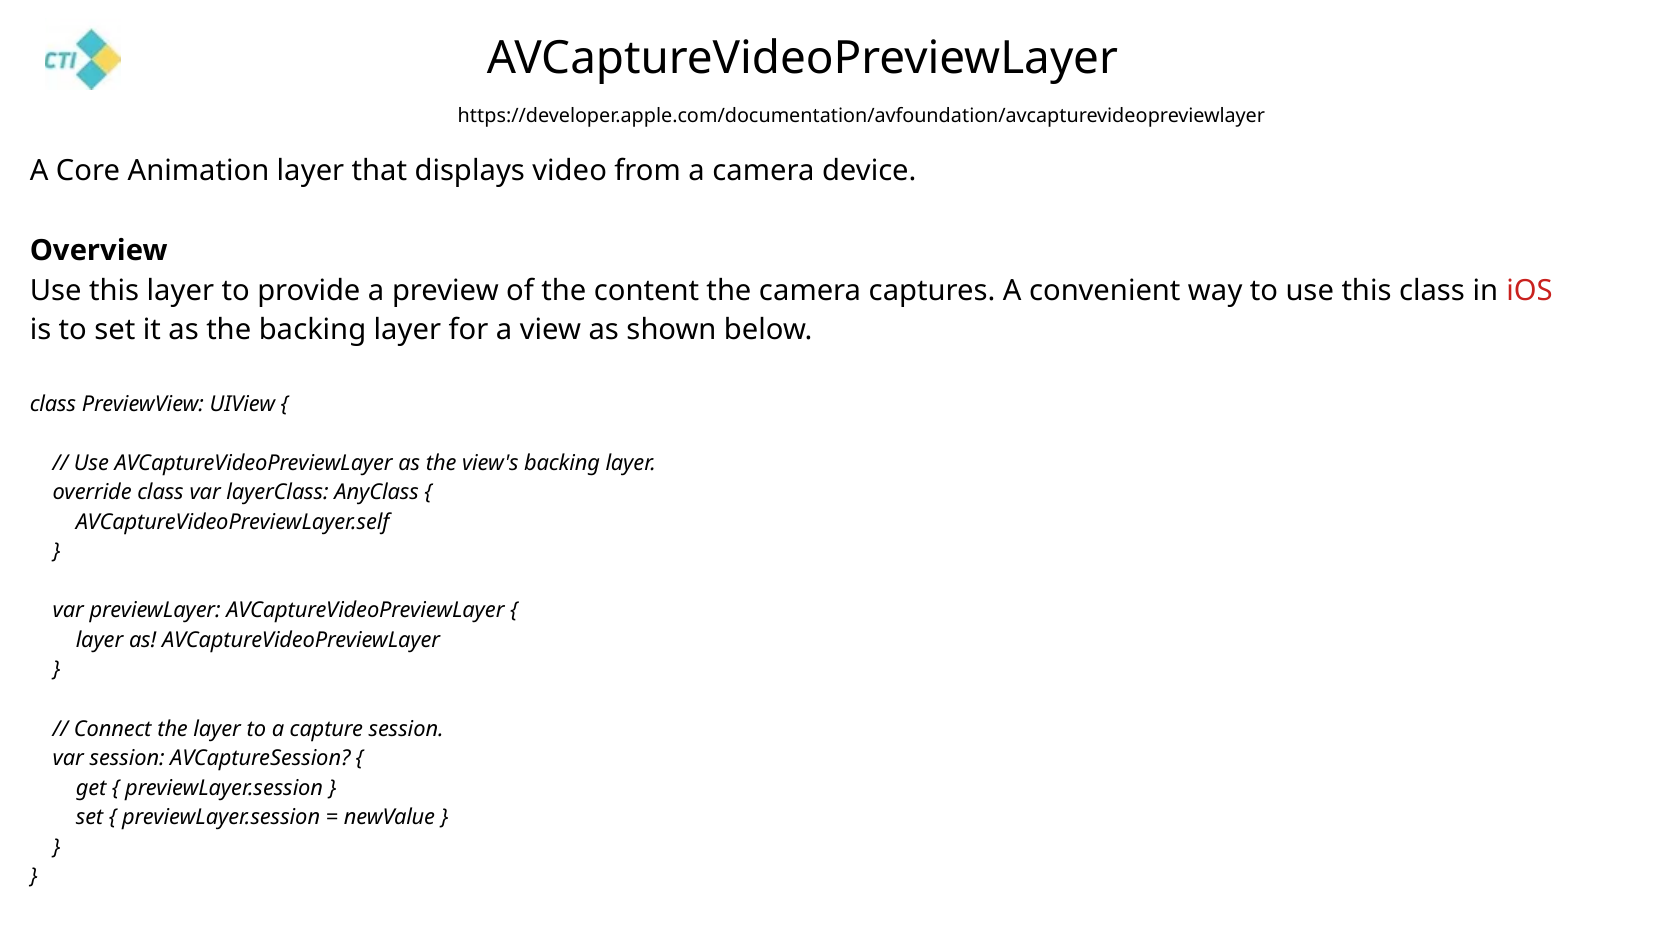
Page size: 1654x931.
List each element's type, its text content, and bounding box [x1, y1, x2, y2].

picture [45, 18, 121, 91]
text_box https://developer.apple.com/documentation/avfoundation/avcapturevideopreviewlayer [442, 93, 1411, 142]
text_box A Core Animation layer that displays video from a camera device. Overview Use this layer to provide a preview of the content the camera captures. A convenient way to use this class in iOS is to set it as the backing layer for a view as shown below. class PreviewView: UIView { // Use AVCaptureVideoPreviewLayer as the view's backing layer. override class var layerClass: AnyClass { AVCaptureVideoPreviewLayer.self } var previewLayer: AVCaptureVideoPreviewLayer { layer as! AVCaptureVideoPreviewLayer } // Connect the layer to a capture session. var session: AVCaptureSession? { get { previewLayer.session } set { previewLayer.session = newValue } } } [15, 142, 1591, 916]
text_box AVCaptureVideoPreviewLayer [225, 17, 1381, 136]
